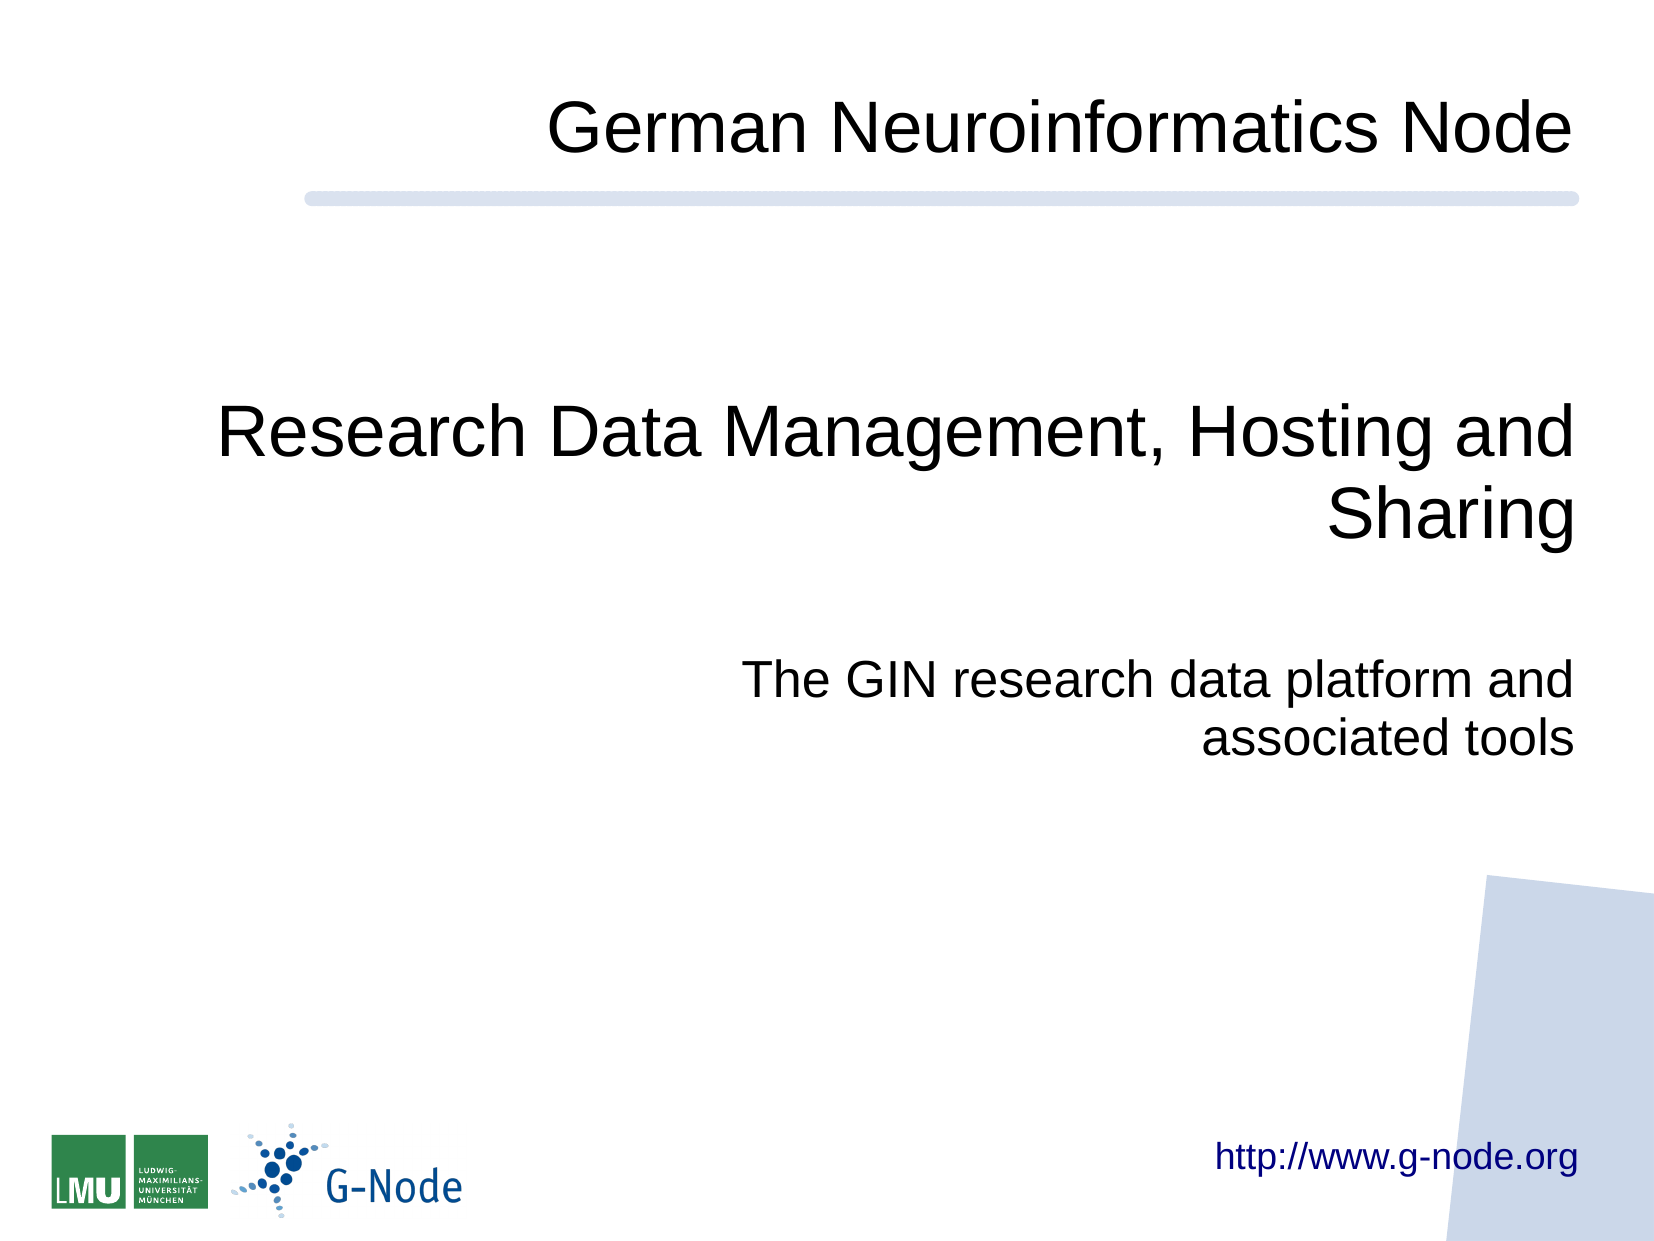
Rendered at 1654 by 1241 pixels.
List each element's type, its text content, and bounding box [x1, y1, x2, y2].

text_box German Neuroinformatics Node [87, 30, 1576, 226]
text_box Research Data Management, Hosting and Sharing [89, 309, 1578, 601]
text_box http://www.g-node.org [1200, 1128, 1625, 1186]
picture [230, 1123, 467, 1219]
list The GIN research data platform and associated tools [630, 650, 1576, 781]
